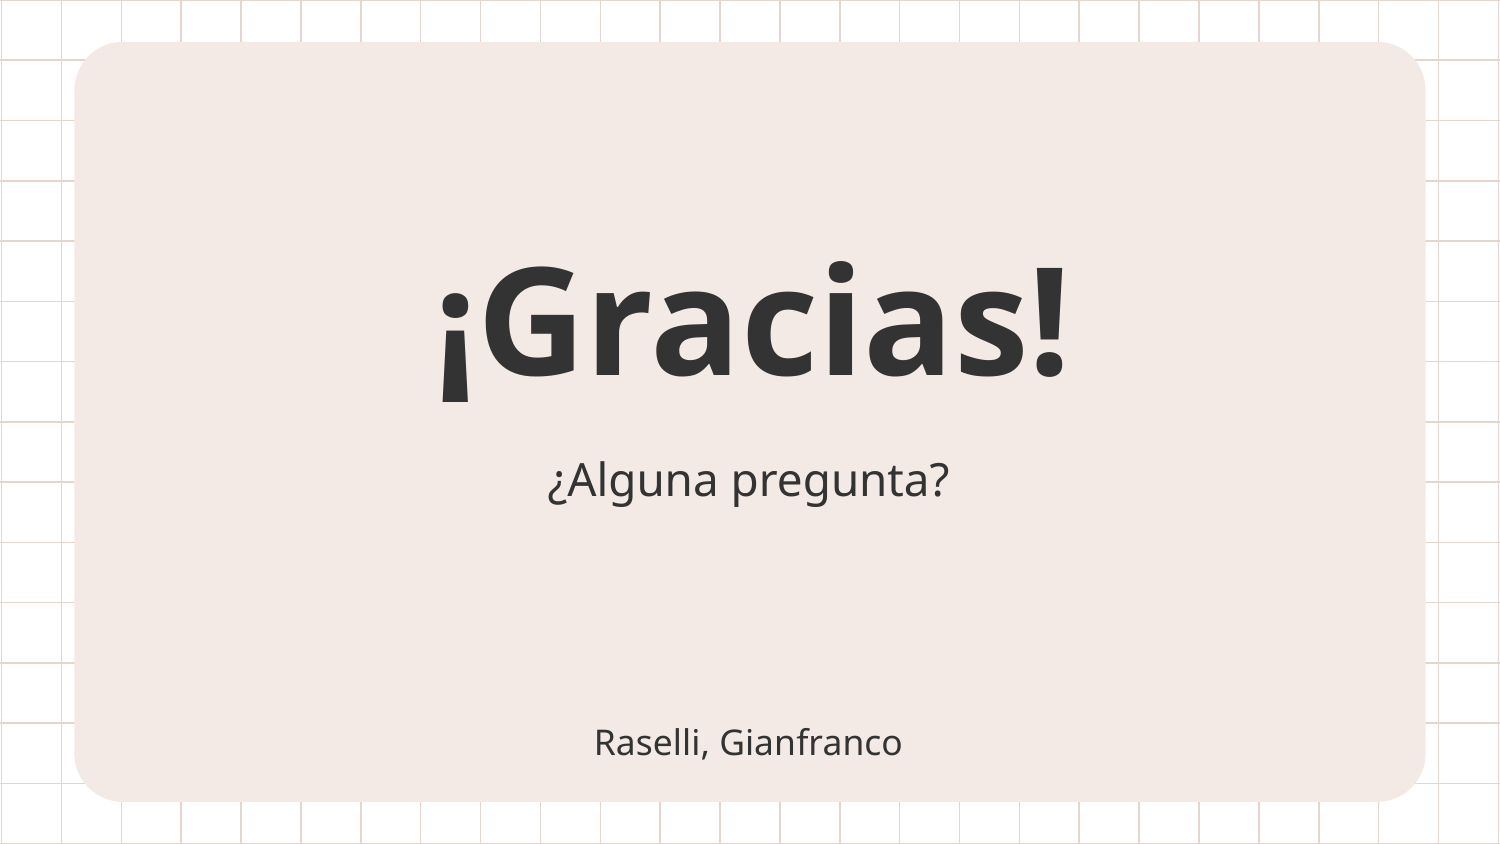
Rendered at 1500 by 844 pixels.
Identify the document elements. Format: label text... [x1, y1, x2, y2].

text_box ¿Alguna pregunta? [383, 416, 1114, 532]
title ¡Gracias! [324, 210, 1182, 384]
text_box Raselli, Gianfranco [383, 679, 1114, 798]
